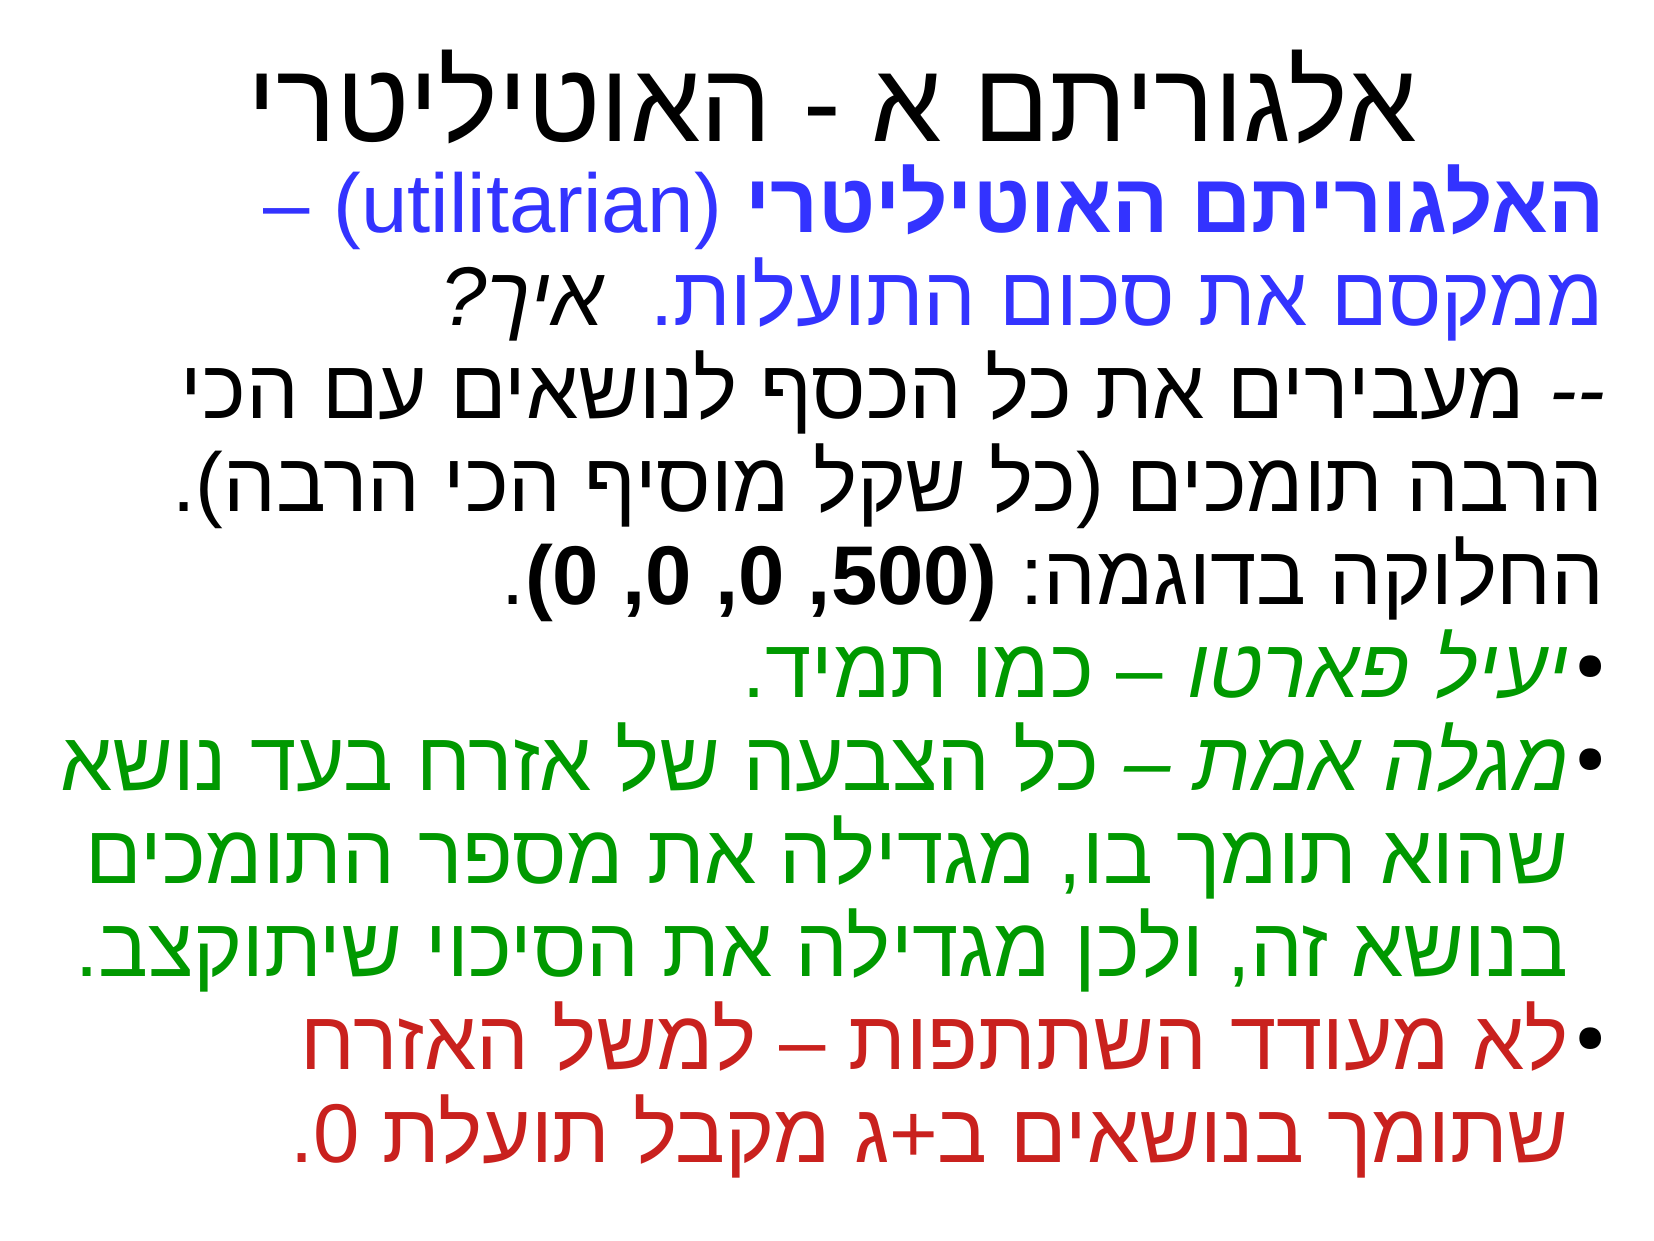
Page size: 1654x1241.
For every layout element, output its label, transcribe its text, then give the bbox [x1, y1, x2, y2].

title אלגוריתם א - האוטיליטרי [45, 0, 1621, 150]
text_box האלגוריתם האוטיליטרי (utilitarian) – ממקסם את סכום התועלות. איך? -- מעבירים את כל הכסף לנושאים עם הכי הרבה תומכים (כל שקל מוסיף הכי הרבה). החלוקה בדוגמה: (500, 0, 0, 0). יעיל פארטו – כמו תמיד. מגלה אמת – כל הצבעה של אזרח בעד נושא שהוא תומך בו, מגדילה את מספר התומכים בנושא זה, ולכן מגדילה את הסיכוי שיתוקצב. לא מעודד השתתפות – למשל האזרח שתומך בנושאים ב+ג מקבל תועלת 0. [45, 150, 1621, 1188]
